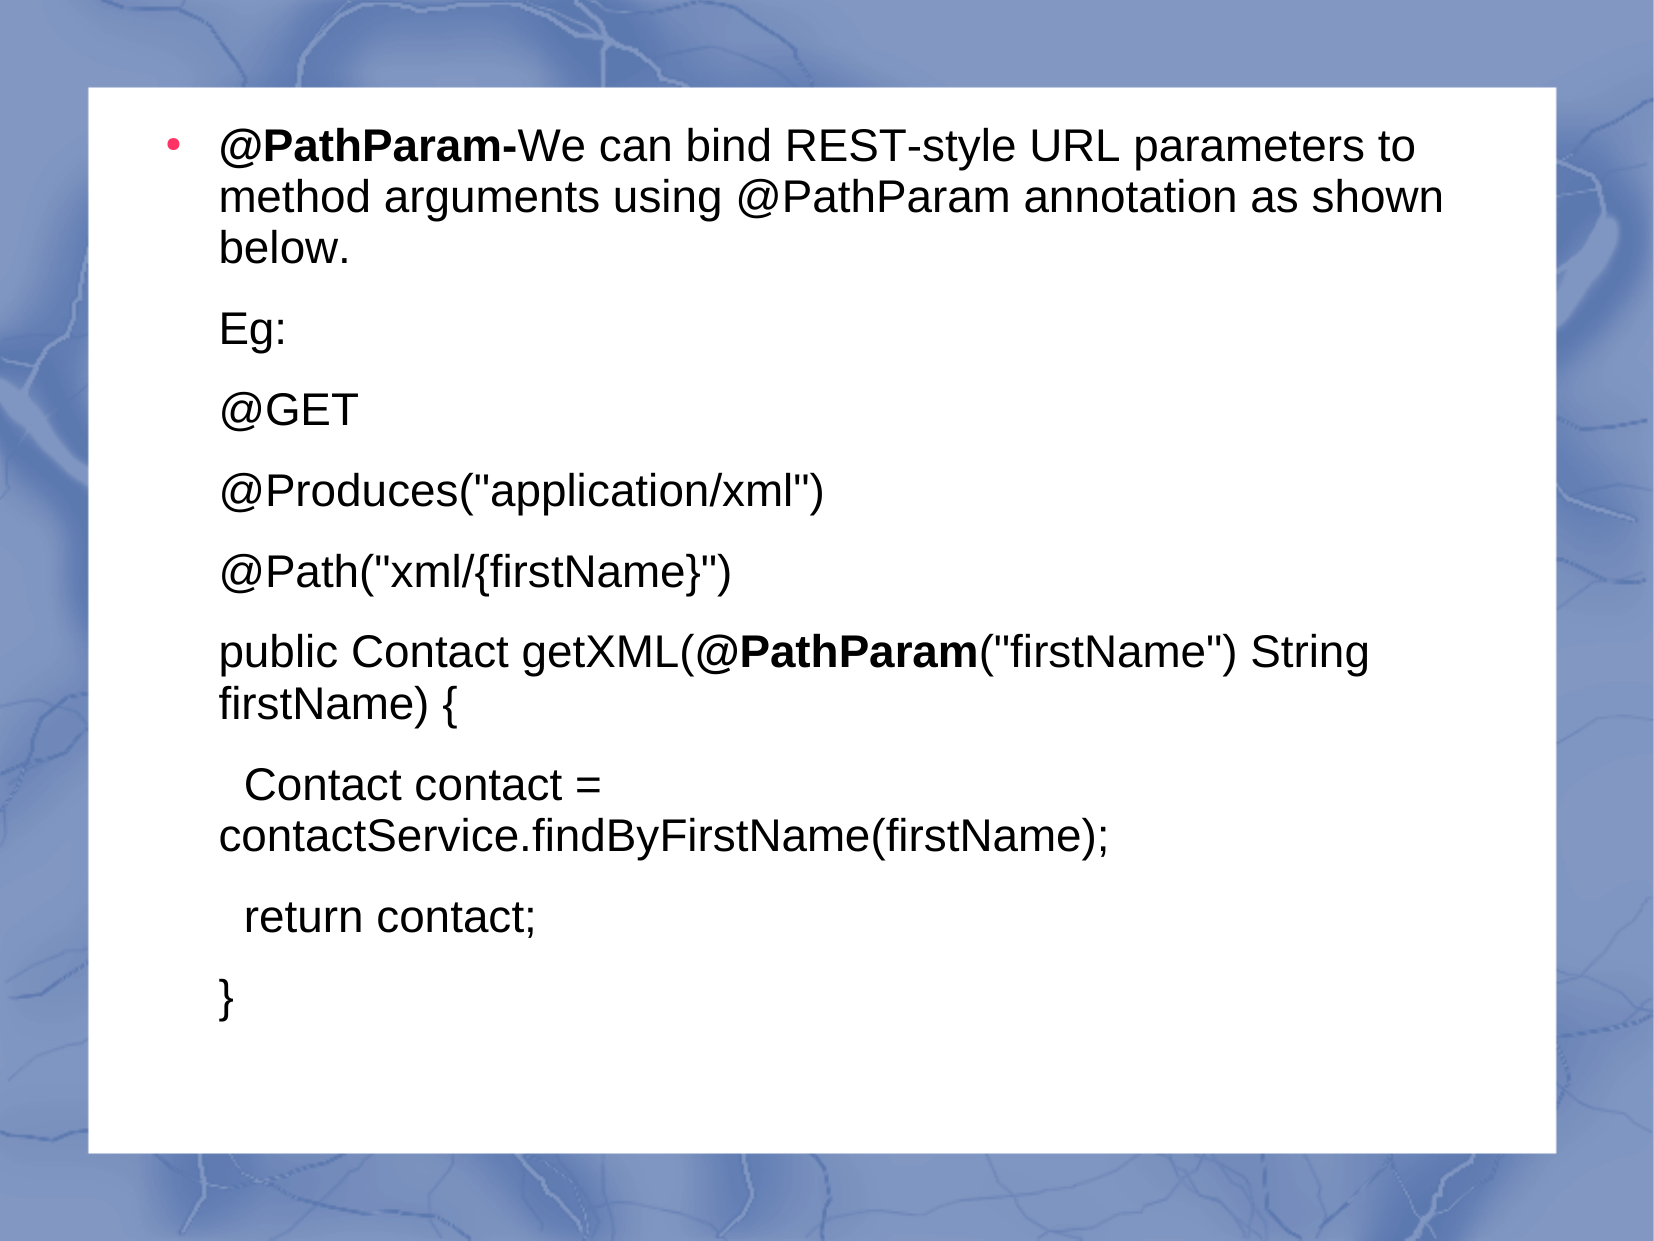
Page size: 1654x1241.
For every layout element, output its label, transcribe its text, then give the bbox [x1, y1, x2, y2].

picture [0, 0, 1654, 1241]
list @PathParam-We can bind REST-style URL parameters to method arguments using @PathParam annotation as shown below. Eg: @GET @Produces("application/xml") @Path("xml/{firstName}") public Contact getXML(@PathParam("firstName") String firstName) { Contact contact = contactService.findByFirstName(firstName); return contact; } [147, 120, 1506, 1126]
